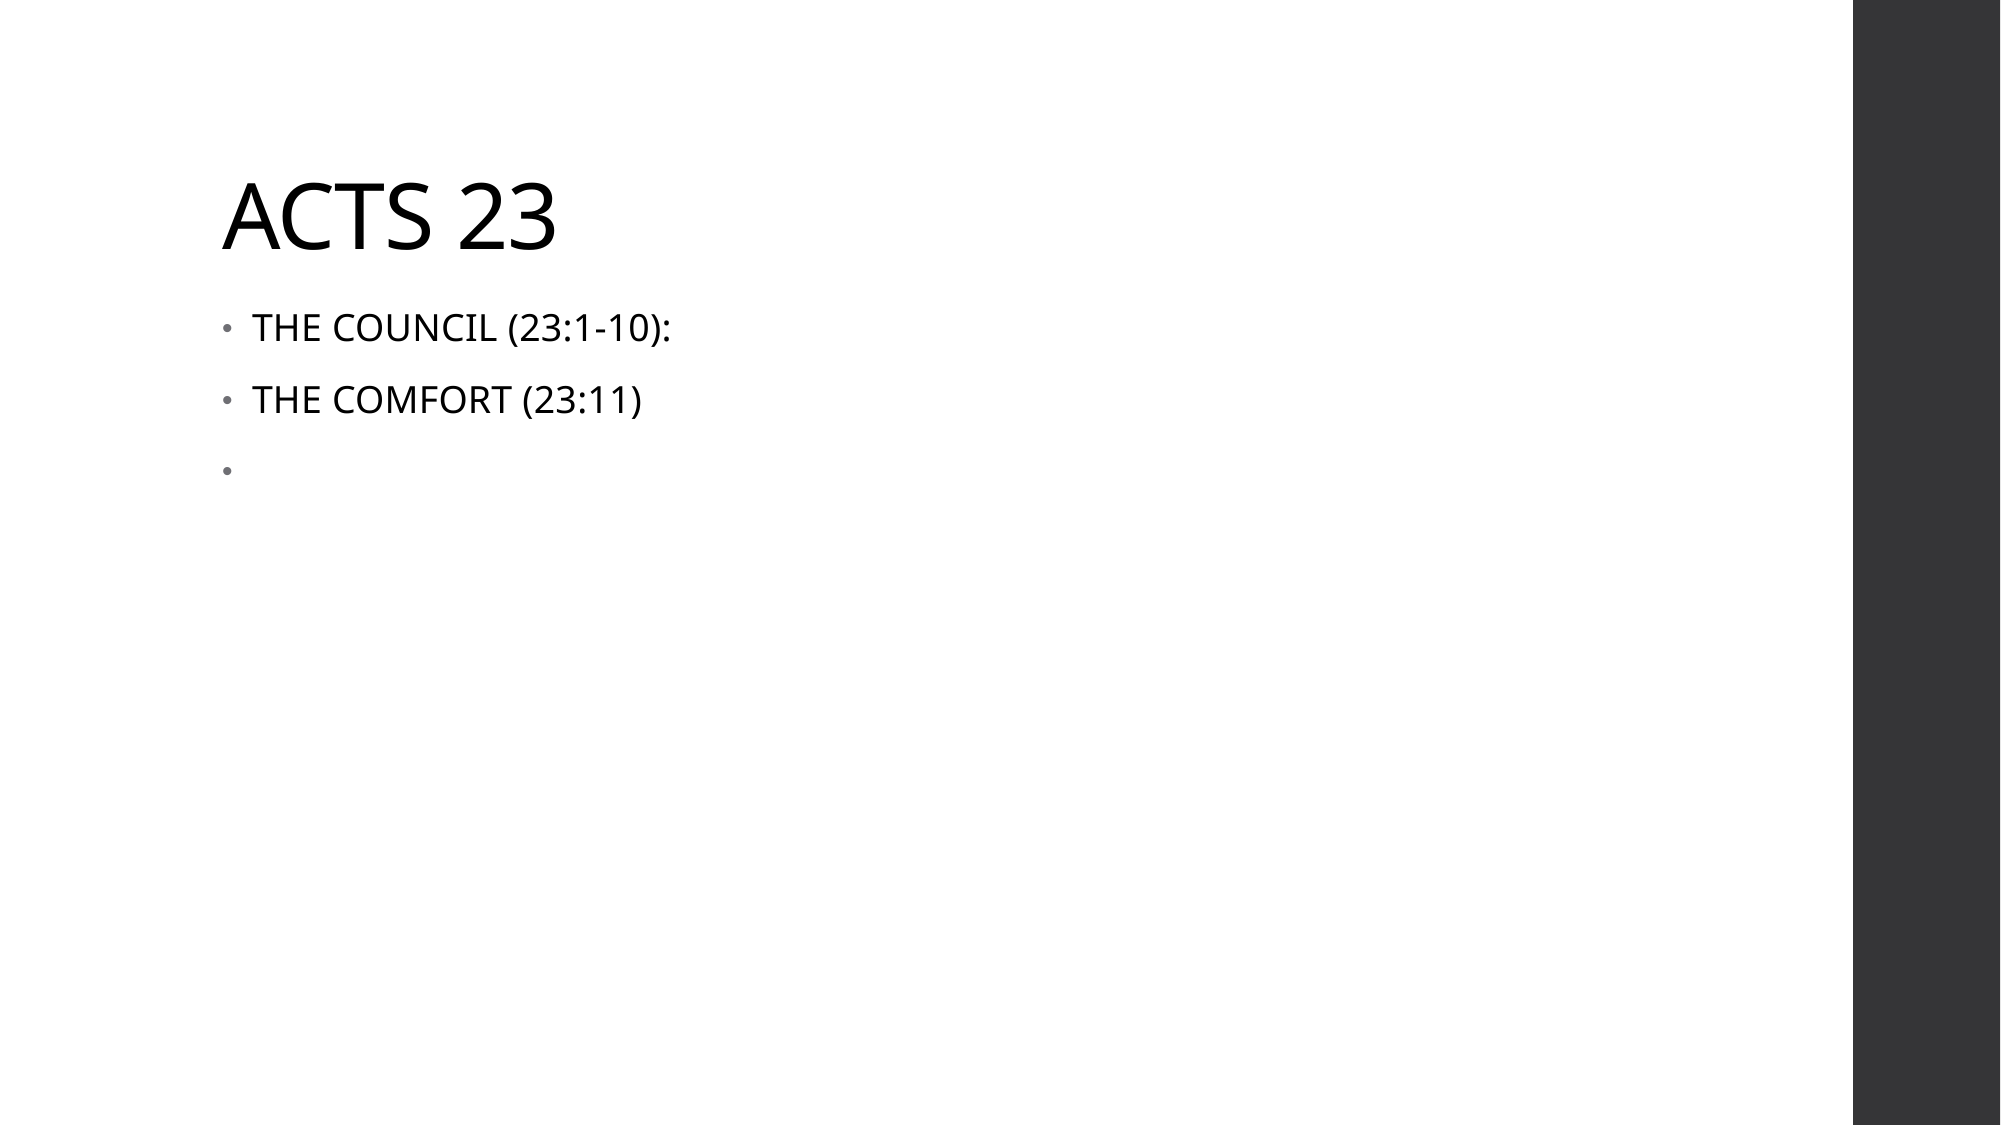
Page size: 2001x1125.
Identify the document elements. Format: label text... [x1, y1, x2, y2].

title ACTS 23 [206, 60, 1797, 278]
list THE COUNCIL (23:1-10): THE COMFORT (23:11) [206, 299, 1617, 1014]
